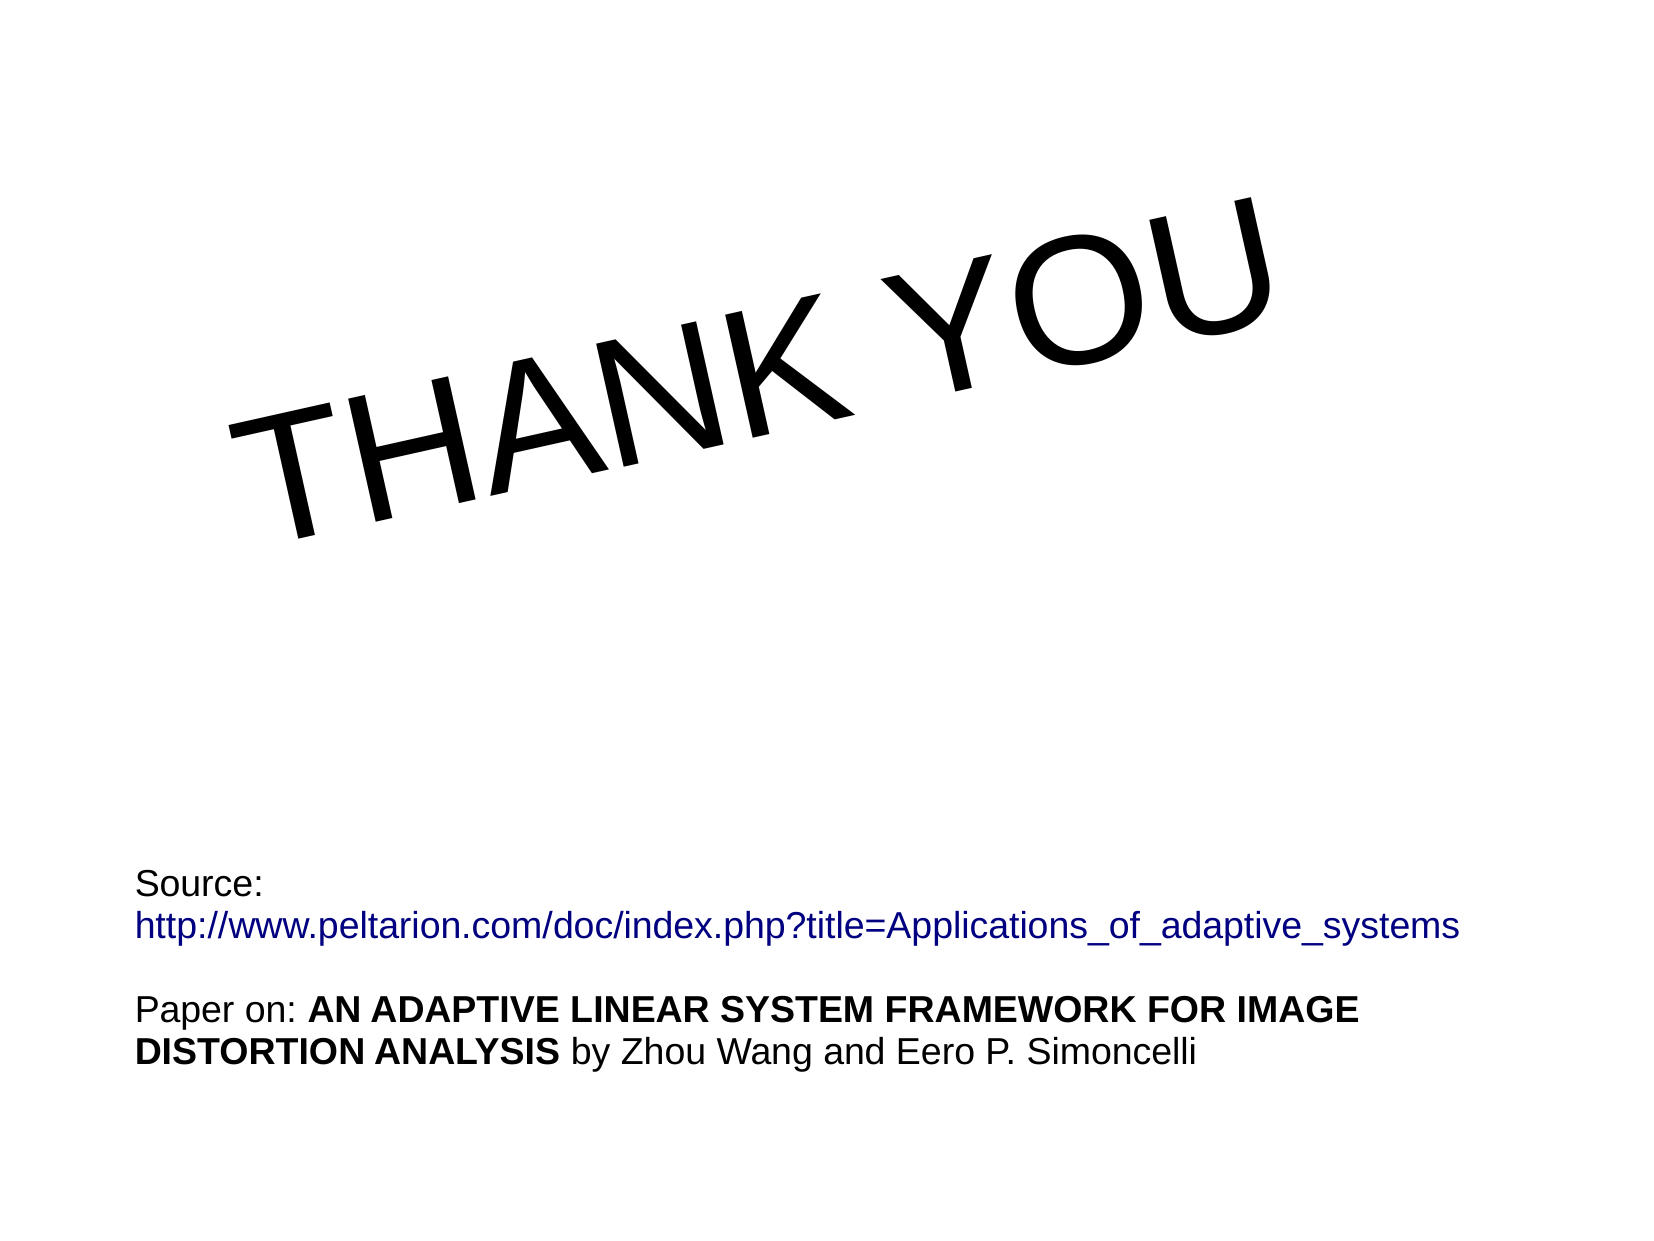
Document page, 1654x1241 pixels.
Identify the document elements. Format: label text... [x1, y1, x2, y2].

text_box THANK YOU [199, 131, 1376, 599]
text_box Source: http://www.peltarion.com/doc/index.php?title=Applications_of_adaptive_systems Paper on: AN ADAPTIVE LINEAR SYSTEM FRAMEWORK FOR IMAGE DISTORTION ANALYSIS by Zhou Wang and Eero P. Simoncelli [120, 855, 1516, 1122]
